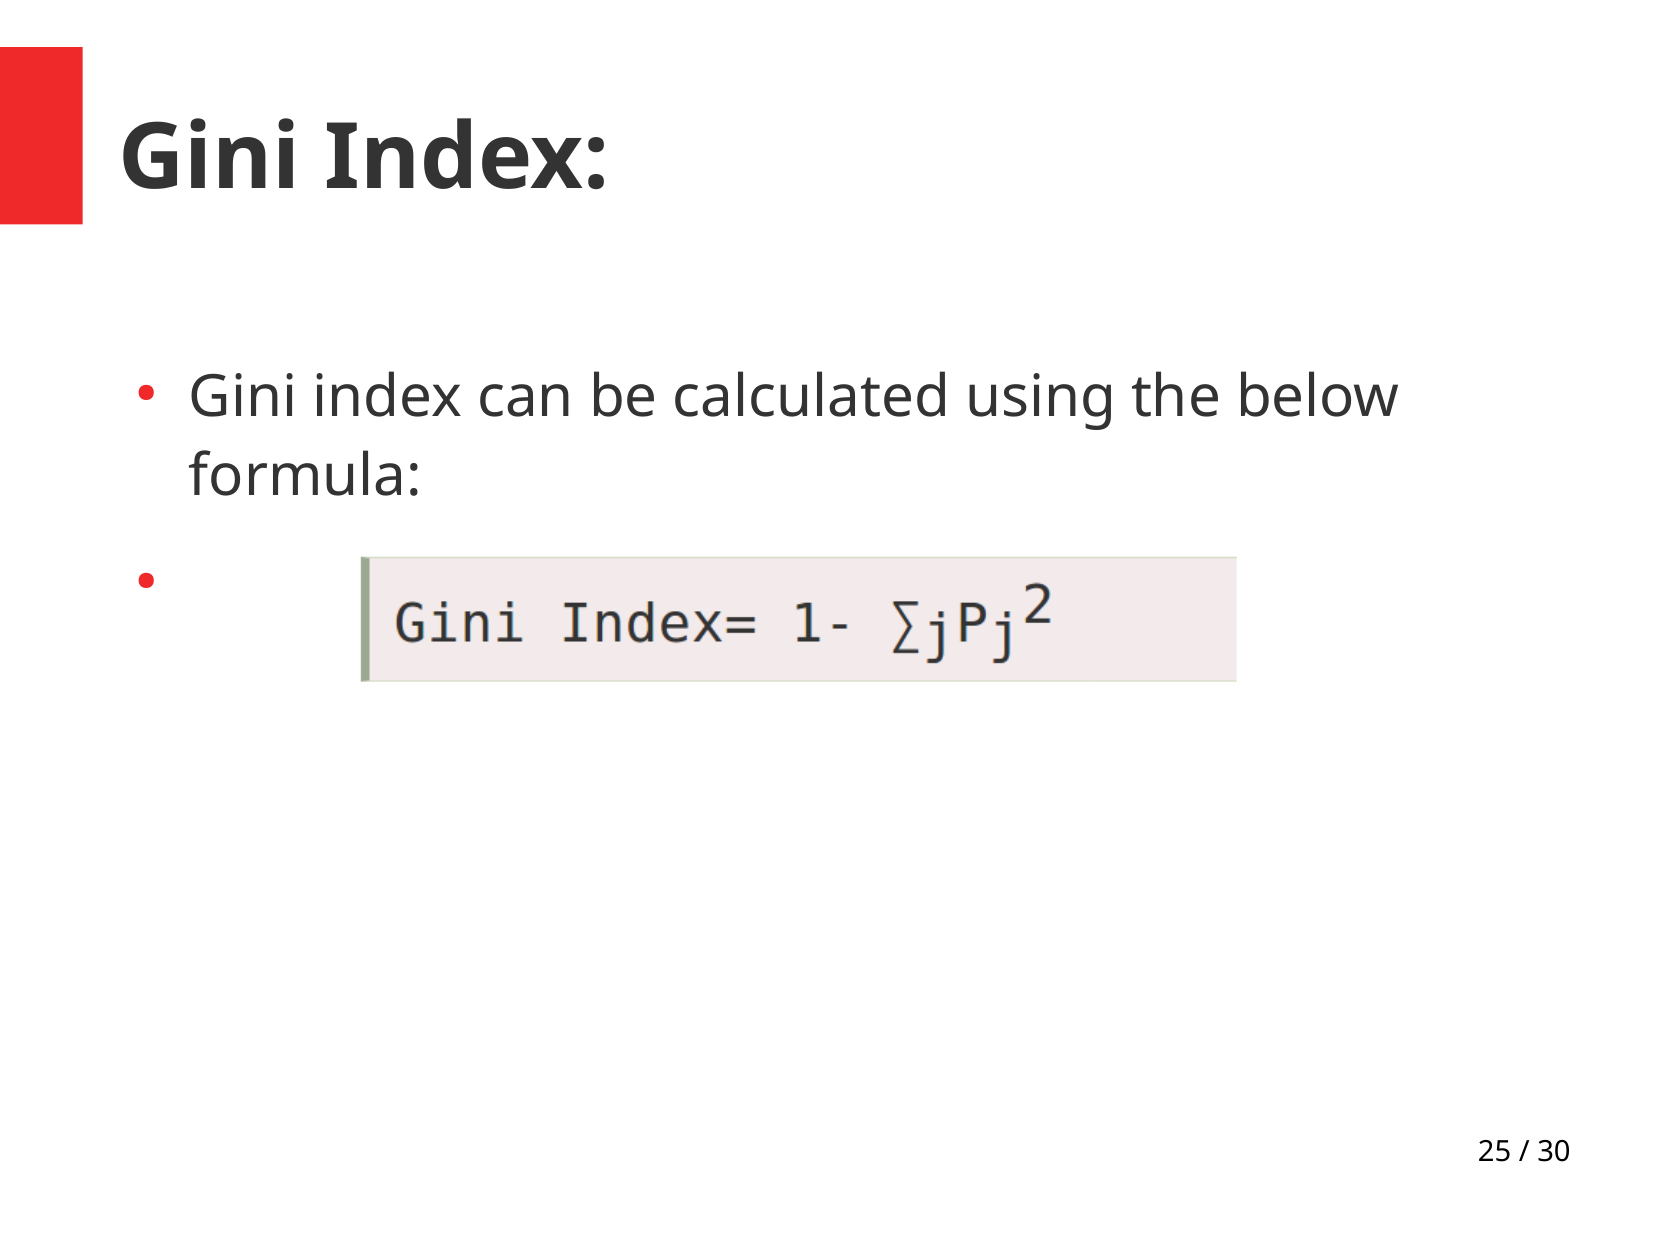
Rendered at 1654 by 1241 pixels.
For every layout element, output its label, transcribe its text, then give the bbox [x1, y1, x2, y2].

title Gini Index: [118, 49, 1571, 257]
list Gini index can be calculated using the below formula: [118, 354, 1536, 1074]
picture [330, 531, 1237, 709]
